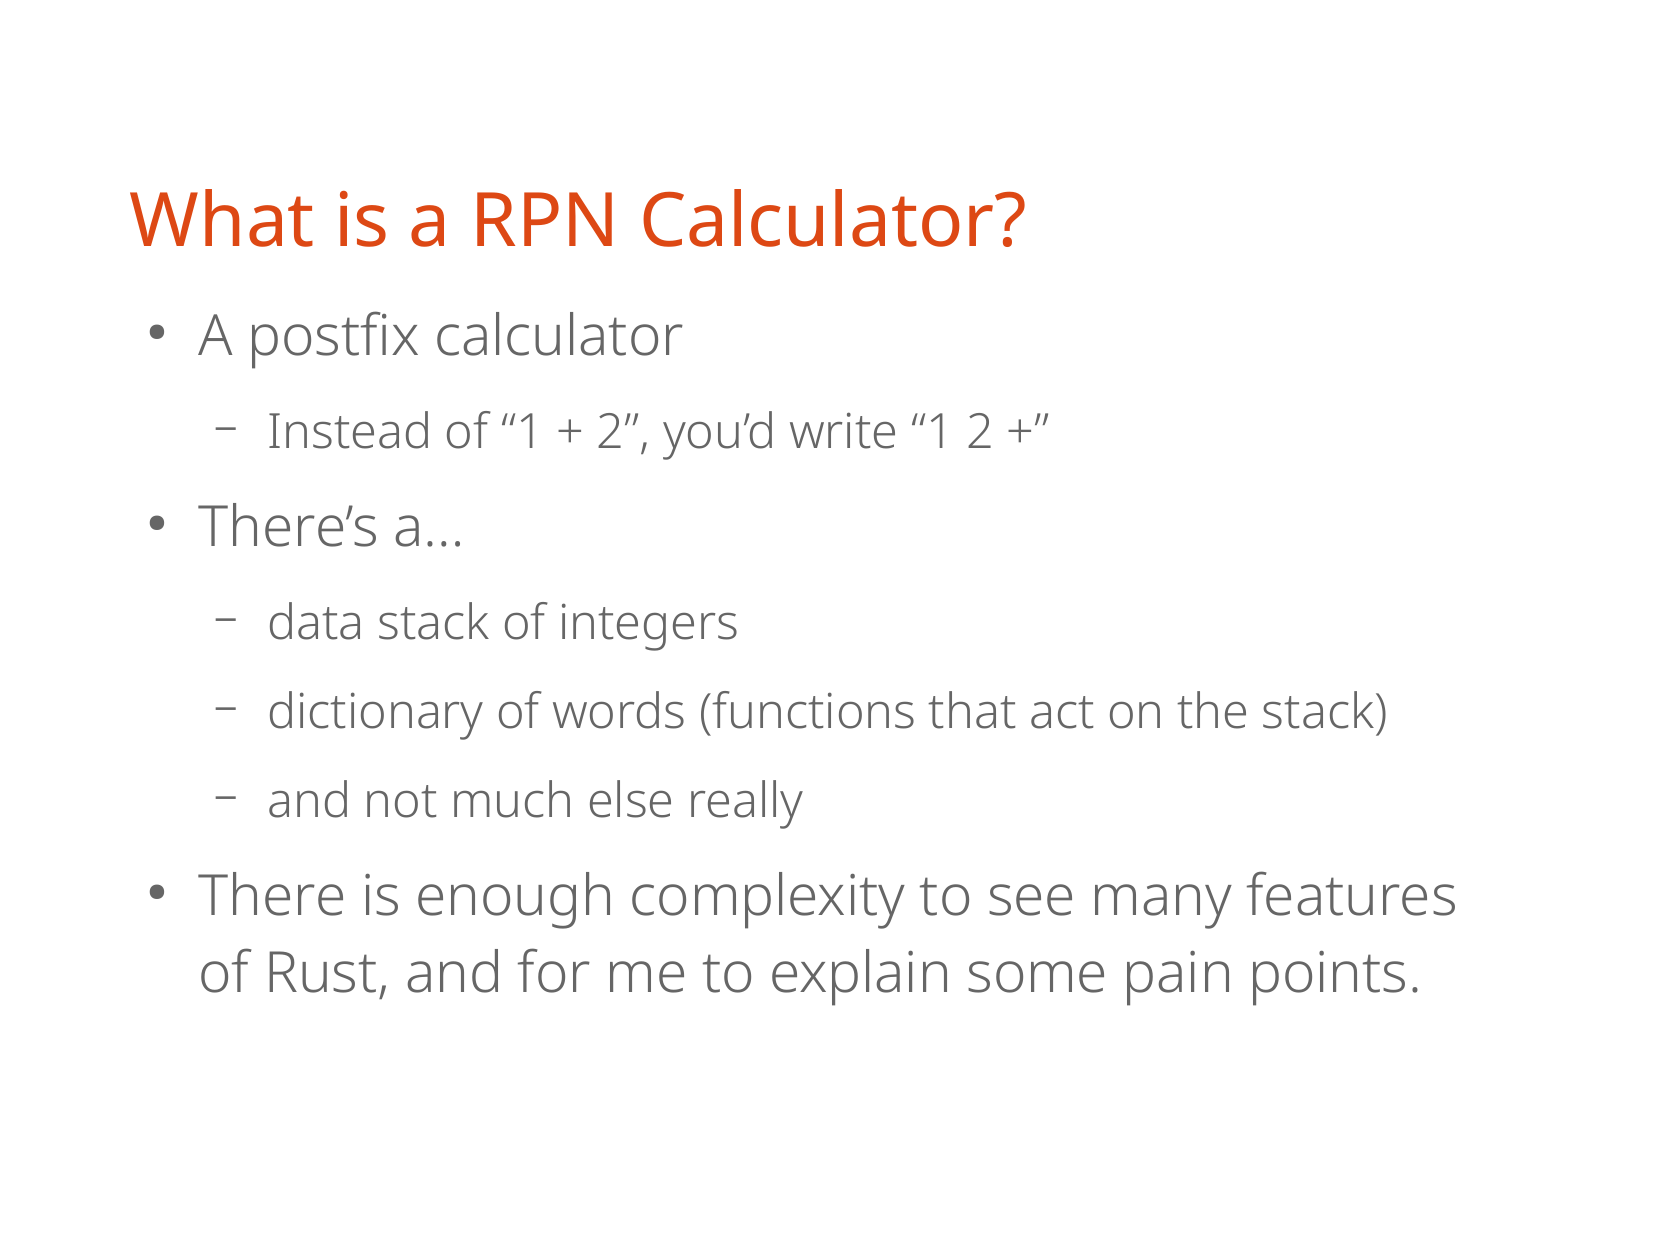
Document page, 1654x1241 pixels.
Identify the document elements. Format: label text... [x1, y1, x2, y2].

list A postfix calculator Instead of “1 + 2”, you’d write “1 2 +” There’s a… data stack of integers dictionary of words (functions that act on the stack) and not much else really There is enough complexity to see many features of Rust, and for me to explain some pain points. [129, 295, 1518, 1010]
title What is a RPN Calculator? [129, 153, 1518, 281]
